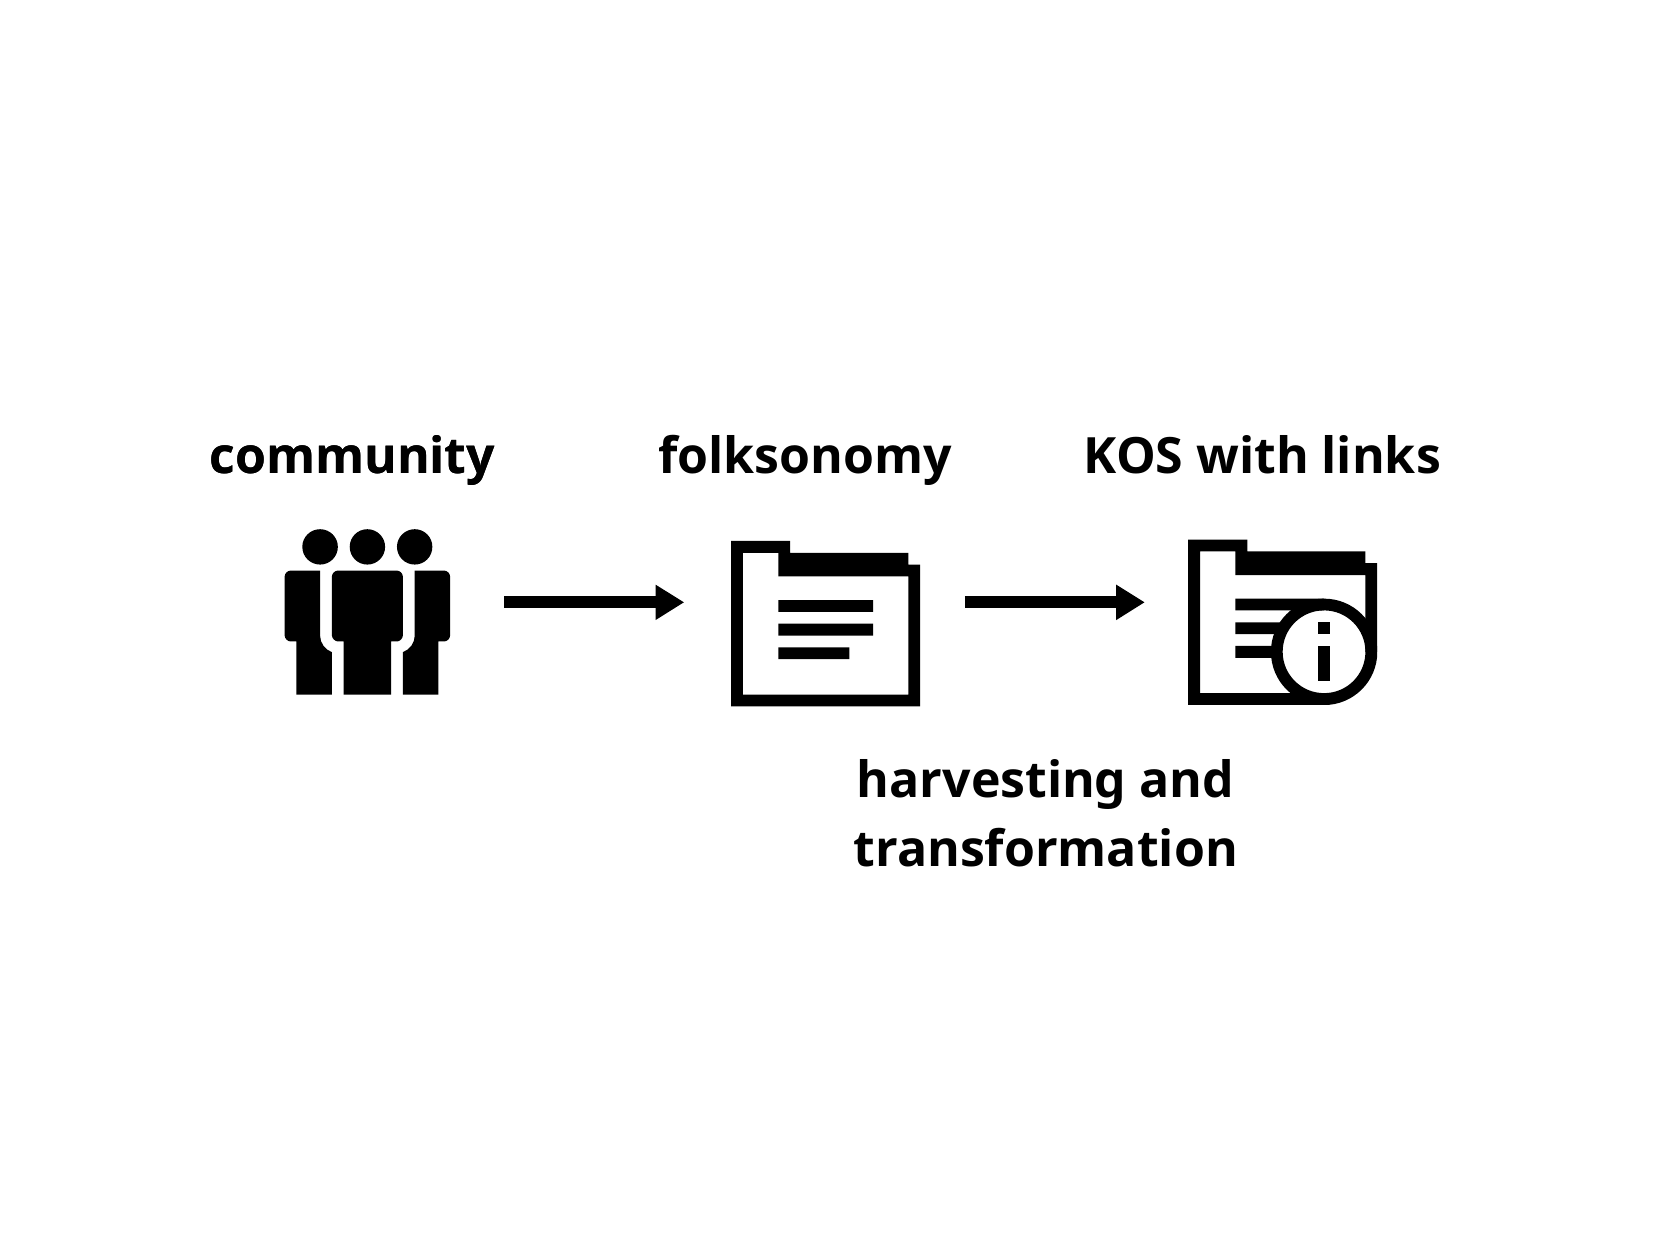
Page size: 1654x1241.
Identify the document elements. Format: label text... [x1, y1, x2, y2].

text_box community [194, 412, 538, 488]
picture [1188, 515, 1378, 705]
picture [731, 517, 921, 707]
text_box folksonomy [643, 412, 999, 488]
text_box KOS with links [1068, 412, 1507, 488]
text_box harvesting and transformation [838, 737, 1291, 874]
picture [272, 517, 462, 707]
